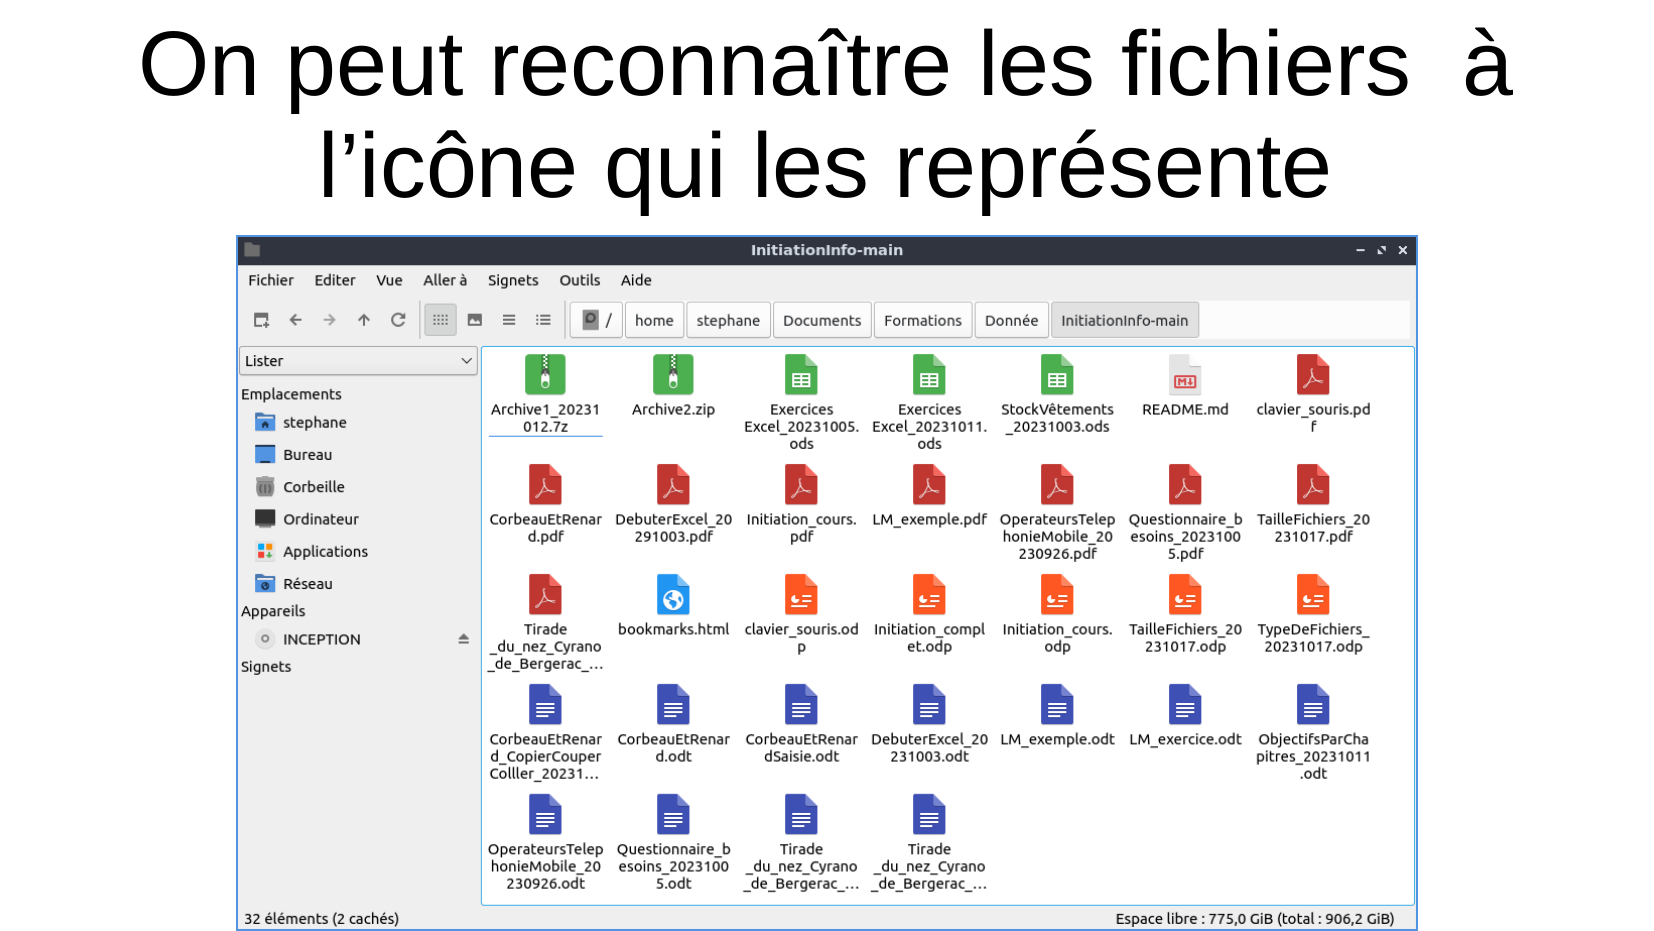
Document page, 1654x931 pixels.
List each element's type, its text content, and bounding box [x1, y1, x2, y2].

picture [236, 235, 1418, 931]
title On peut reconnaître les fichiers à l’icône qui les représente [82, 12, 1571, 218]
